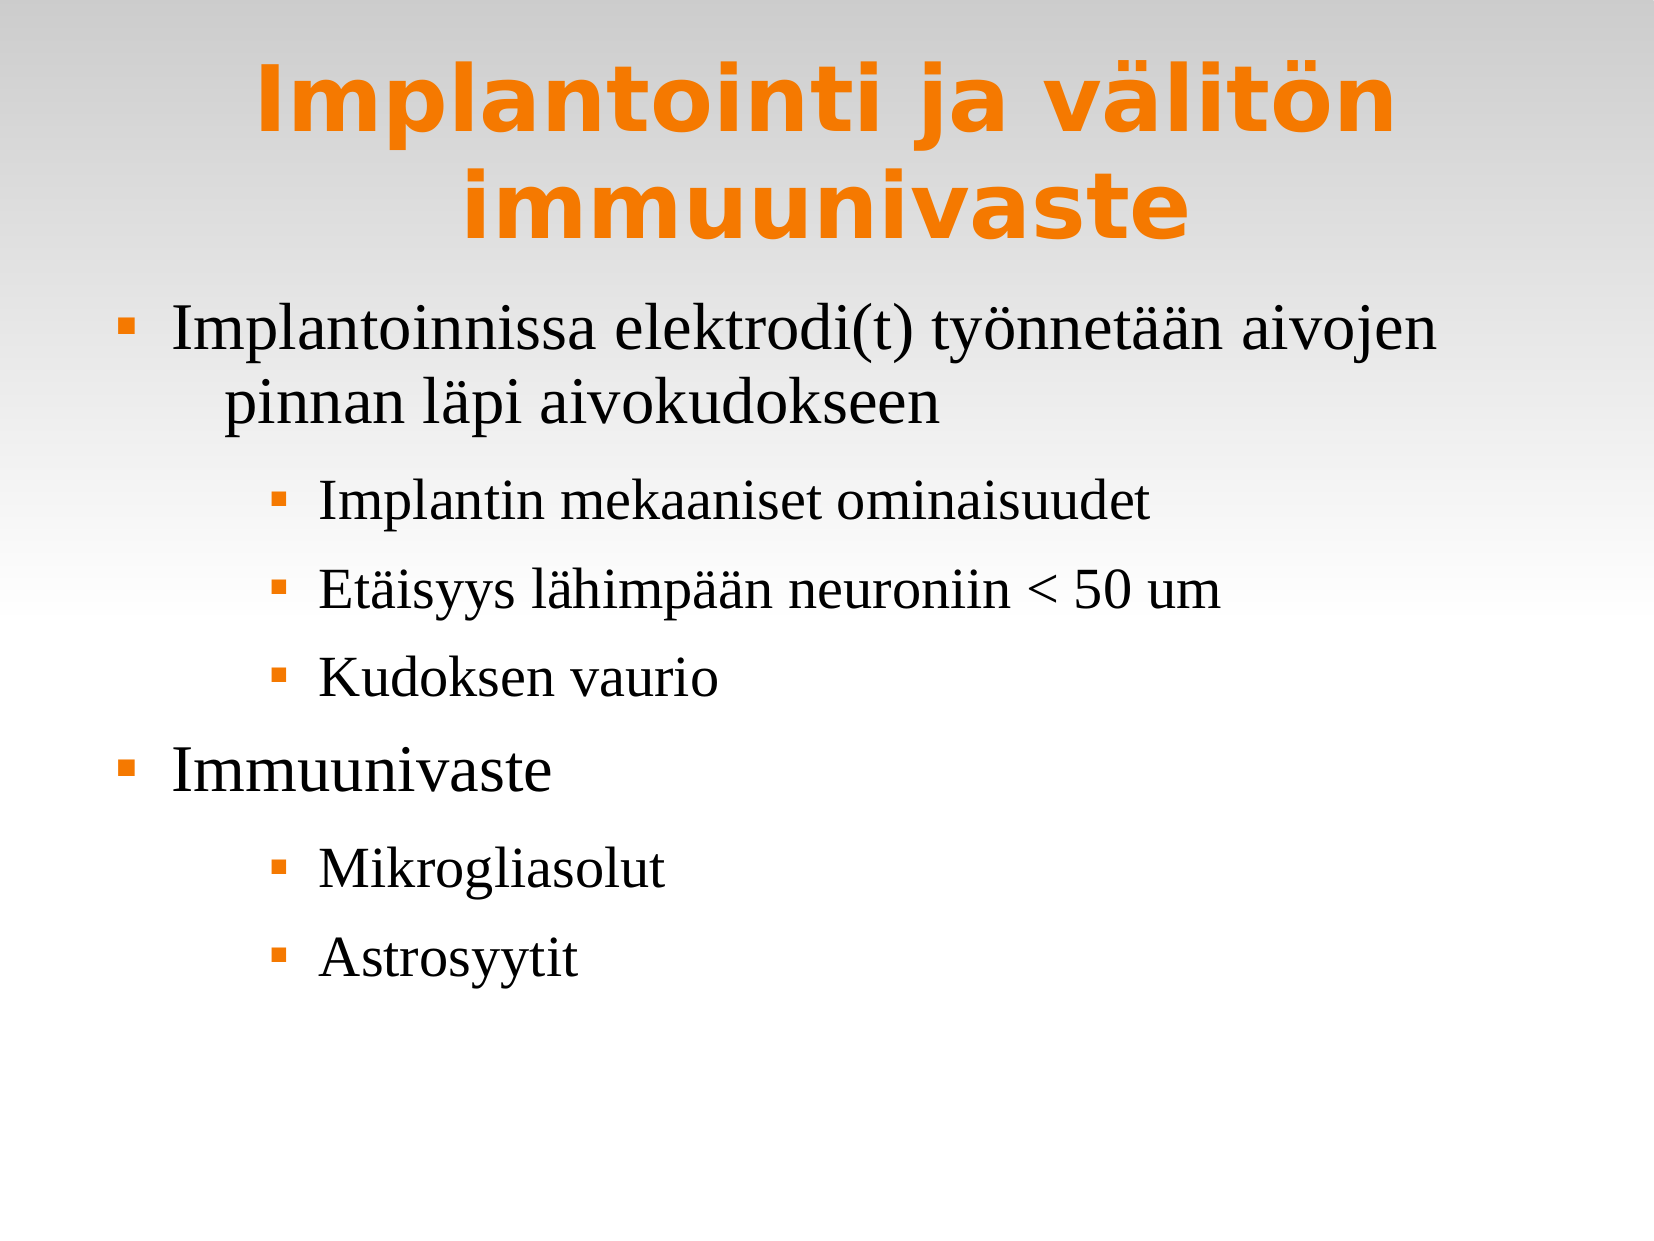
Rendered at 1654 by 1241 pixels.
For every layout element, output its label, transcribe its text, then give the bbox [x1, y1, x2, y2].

list Implantoinnissa elektrodi(t) työnnetään aivojen pinnan läpi aivokudokseen Implantin mekaaniset ominaisuudet Etäisyys lähimpään neuroniin < 50 um Kudoksen vaurio Immuunivaste Mikrogliasolut Astrosyytit [82, 290, 1571, 1094]
title Implantointi ja välitön immuunivaste [82, 45, 1571, 261]
